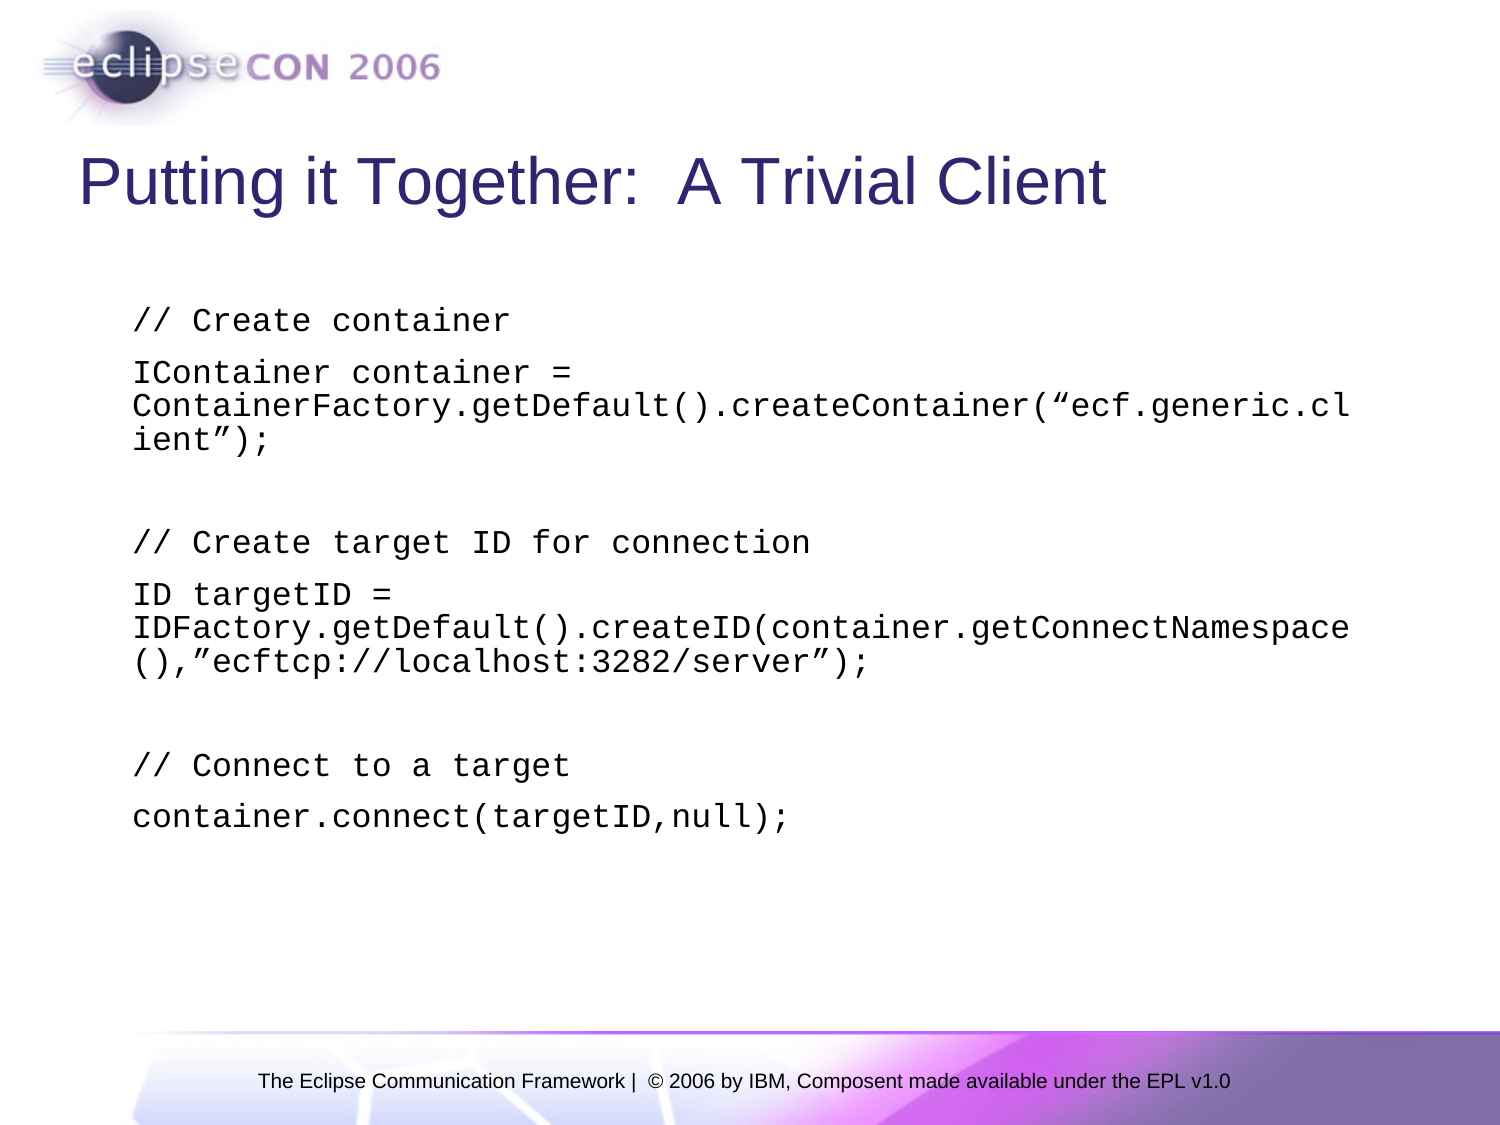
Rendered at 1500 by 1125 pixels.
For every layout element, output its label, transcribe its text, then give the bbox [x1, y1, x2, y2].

title Putting it Together: A Trivial Client [78, 148, 1432, 224]
picture [31, 10, 1040, 126]
picture [0, 1031, 1500, 1125]
text_box // Create container IContainer container = ContainerFactory.getDefault().createContainer(“ecf.generic.client”); // Create target ID for connection ID targetID = IDFactory.getDefault().createID(container.getConnectNamespace(),”ecftcp://localhost:3282/server”); // Connect to a target container.connect(targetID,null); [117, 297, 1377, 842]
